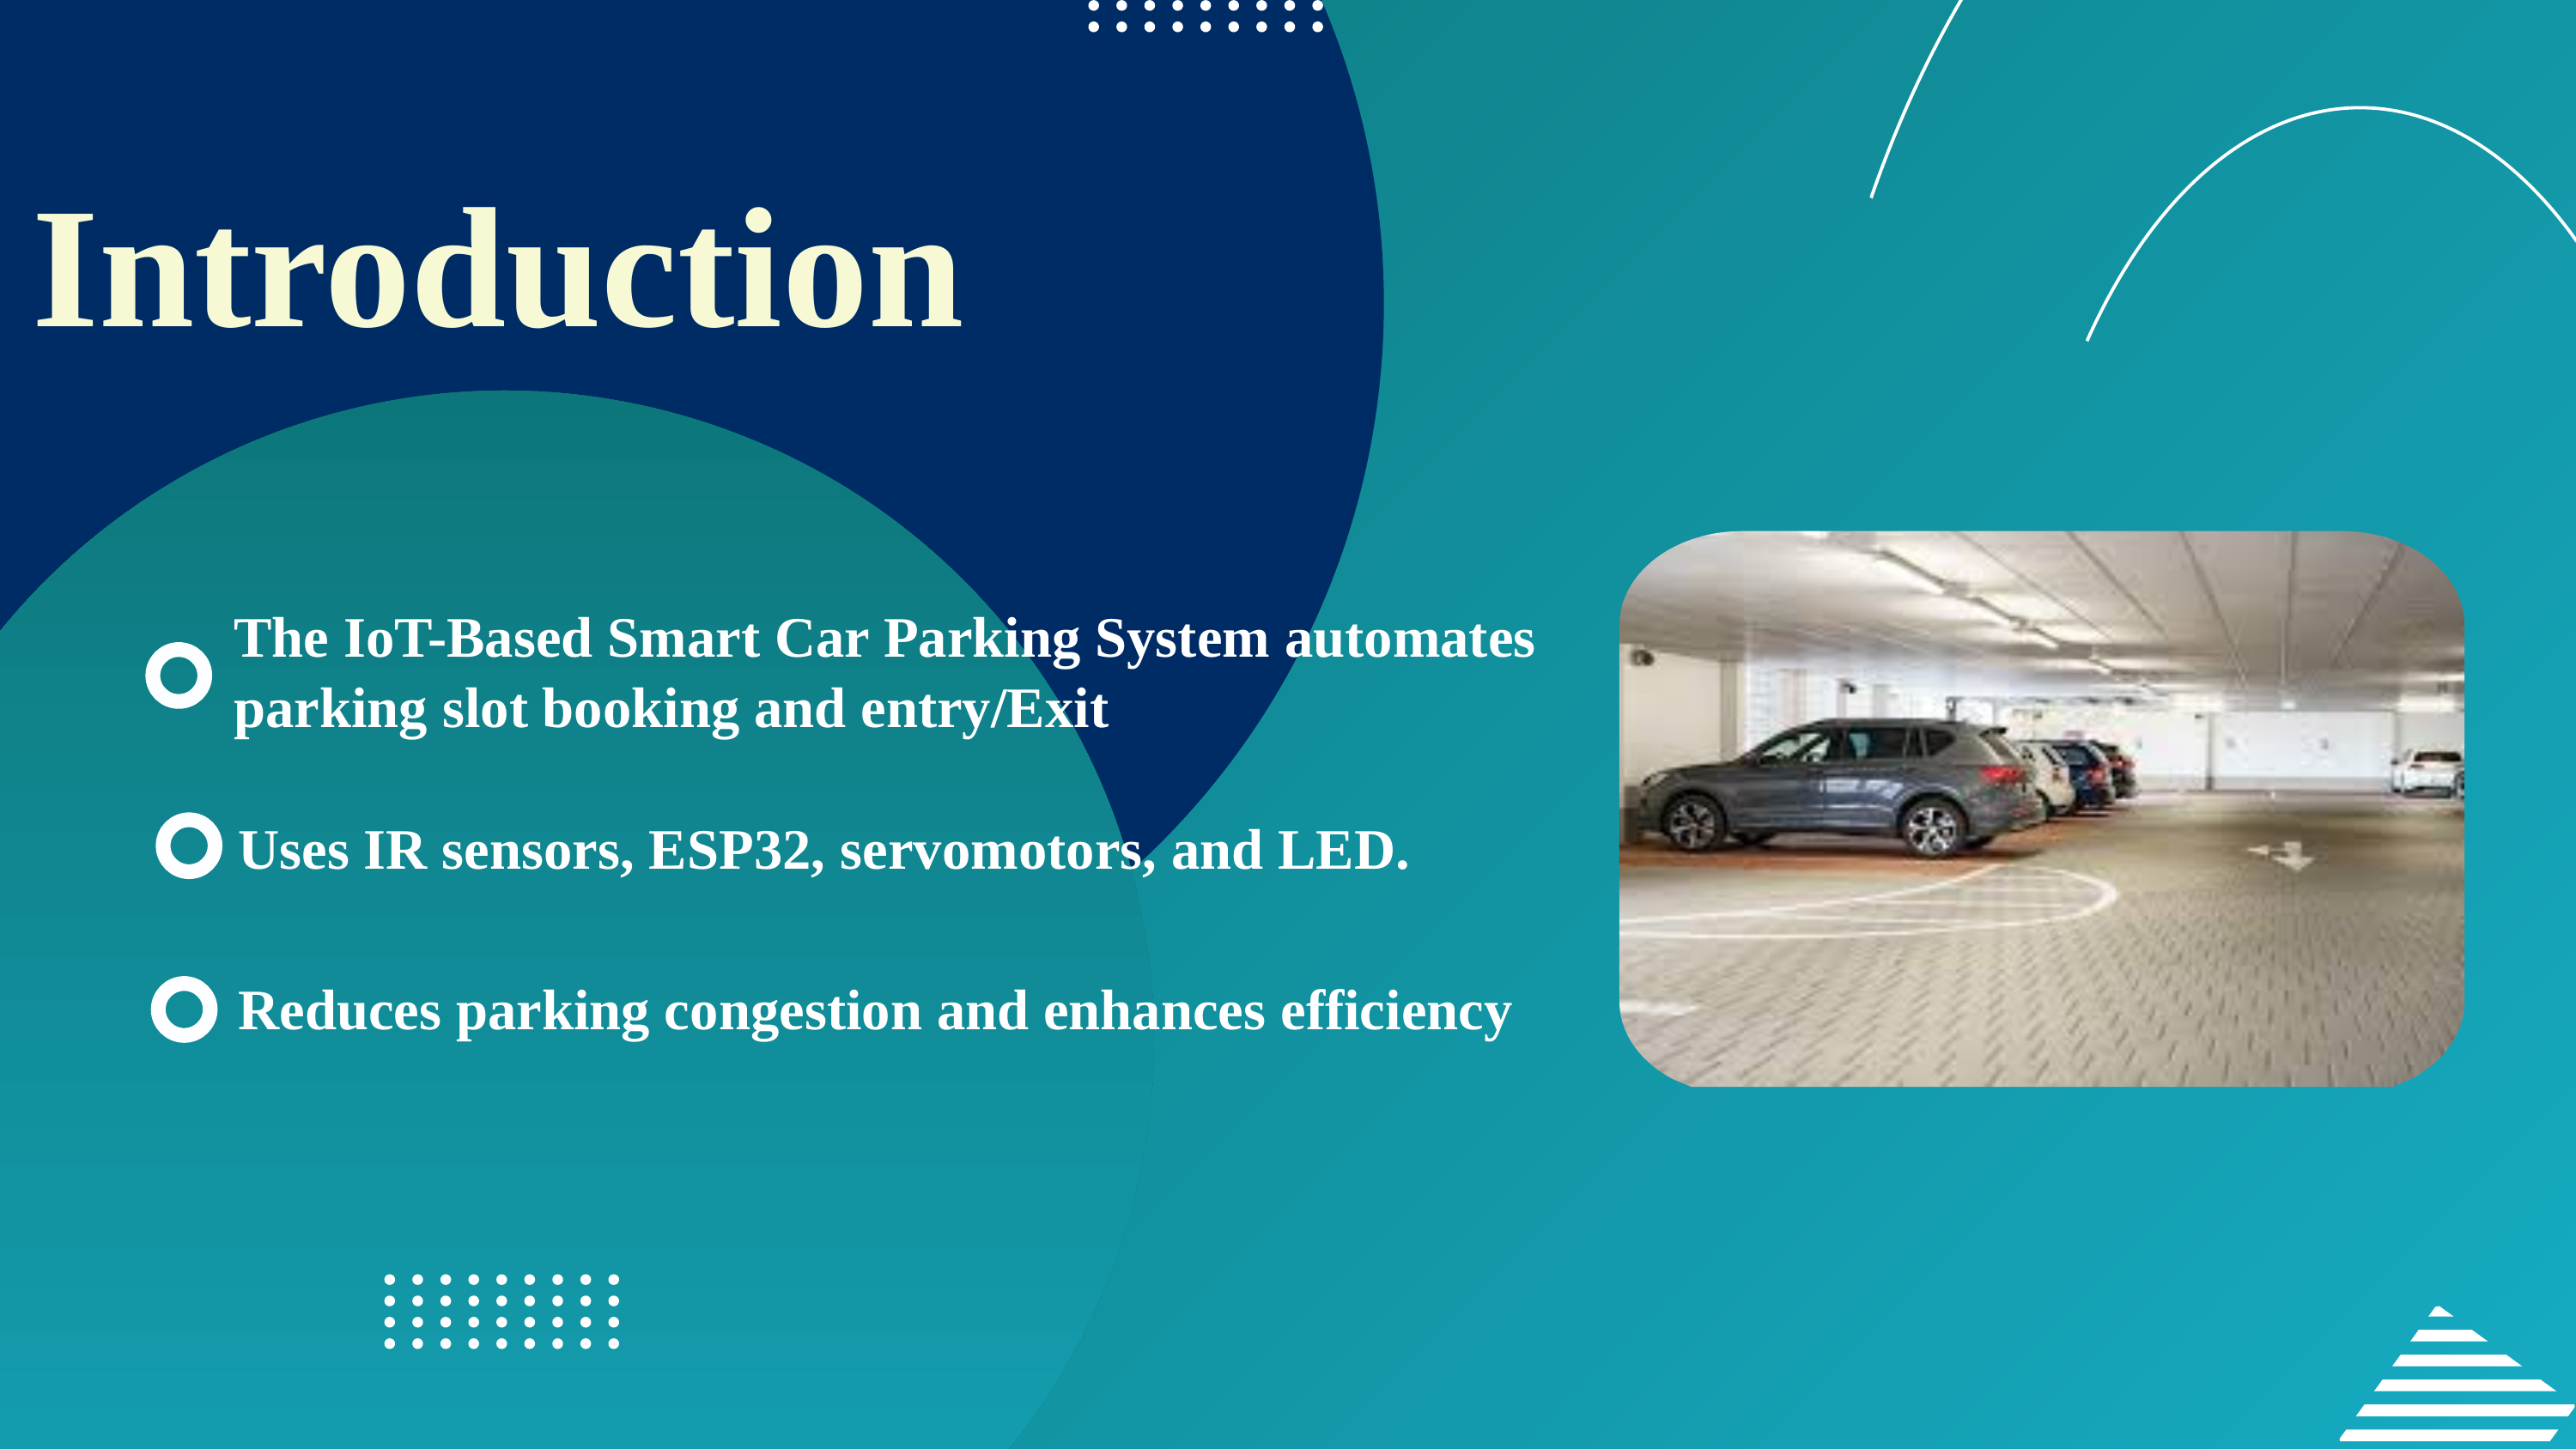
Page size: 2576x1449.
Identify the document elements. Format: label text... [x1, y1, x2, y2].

text_box [2338, 1304, 2576, 1449]
text_box [1619, 0, 2576, 1088]
text_box Uses IR sensors, ESP32, servomotors, and LED. [238, 809, 1428, 951]
text_box Introduction [32, 211, 2504, 361]
text_box The IoT-Based Smart Car Parking System automates parking slot booking and entry/Exit [234, 598, 1624, 739]
text_box Introduction [442, 254, 471, 318]
text_box Reduces parking congestion and enhances efficiency [238, 970, 1557, 1041]
text_box [0, 0, 1382, 1449]
